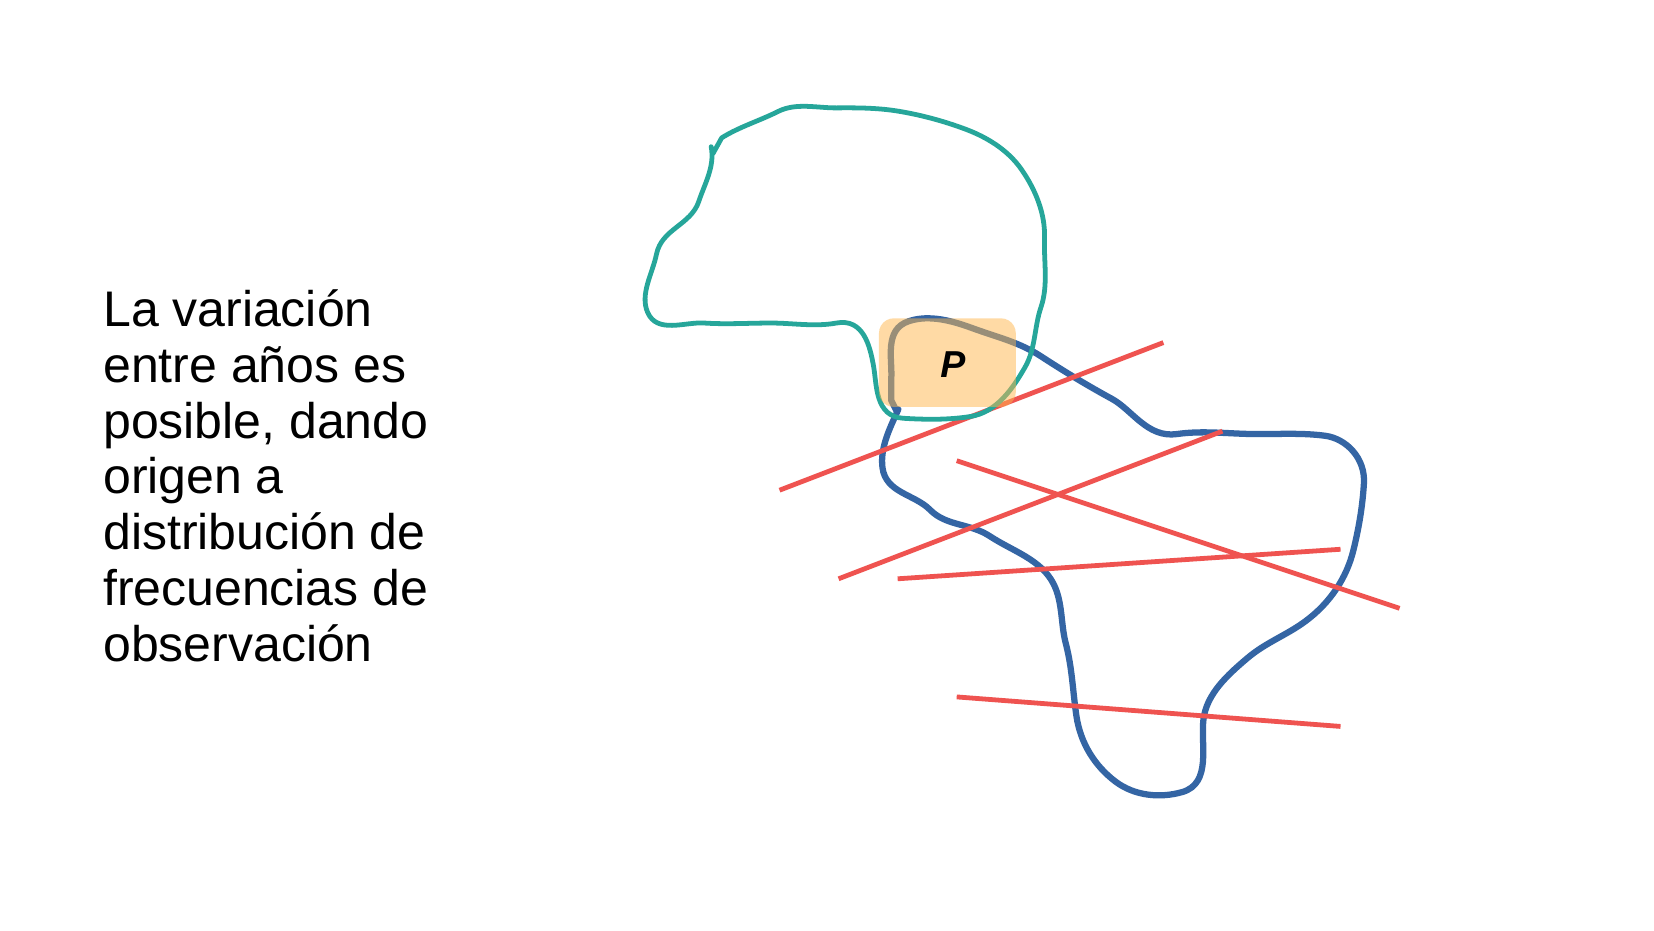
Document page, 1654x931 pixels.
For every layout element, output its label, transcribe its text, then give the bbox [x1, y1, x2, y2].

text_box P [925, 336, 981, 393]
text_box [878, 318, 1016, 407]
text_box La variación entre años es posible, dando origen a distribución de frecuencias de observación [88, 274, 473, 680]
